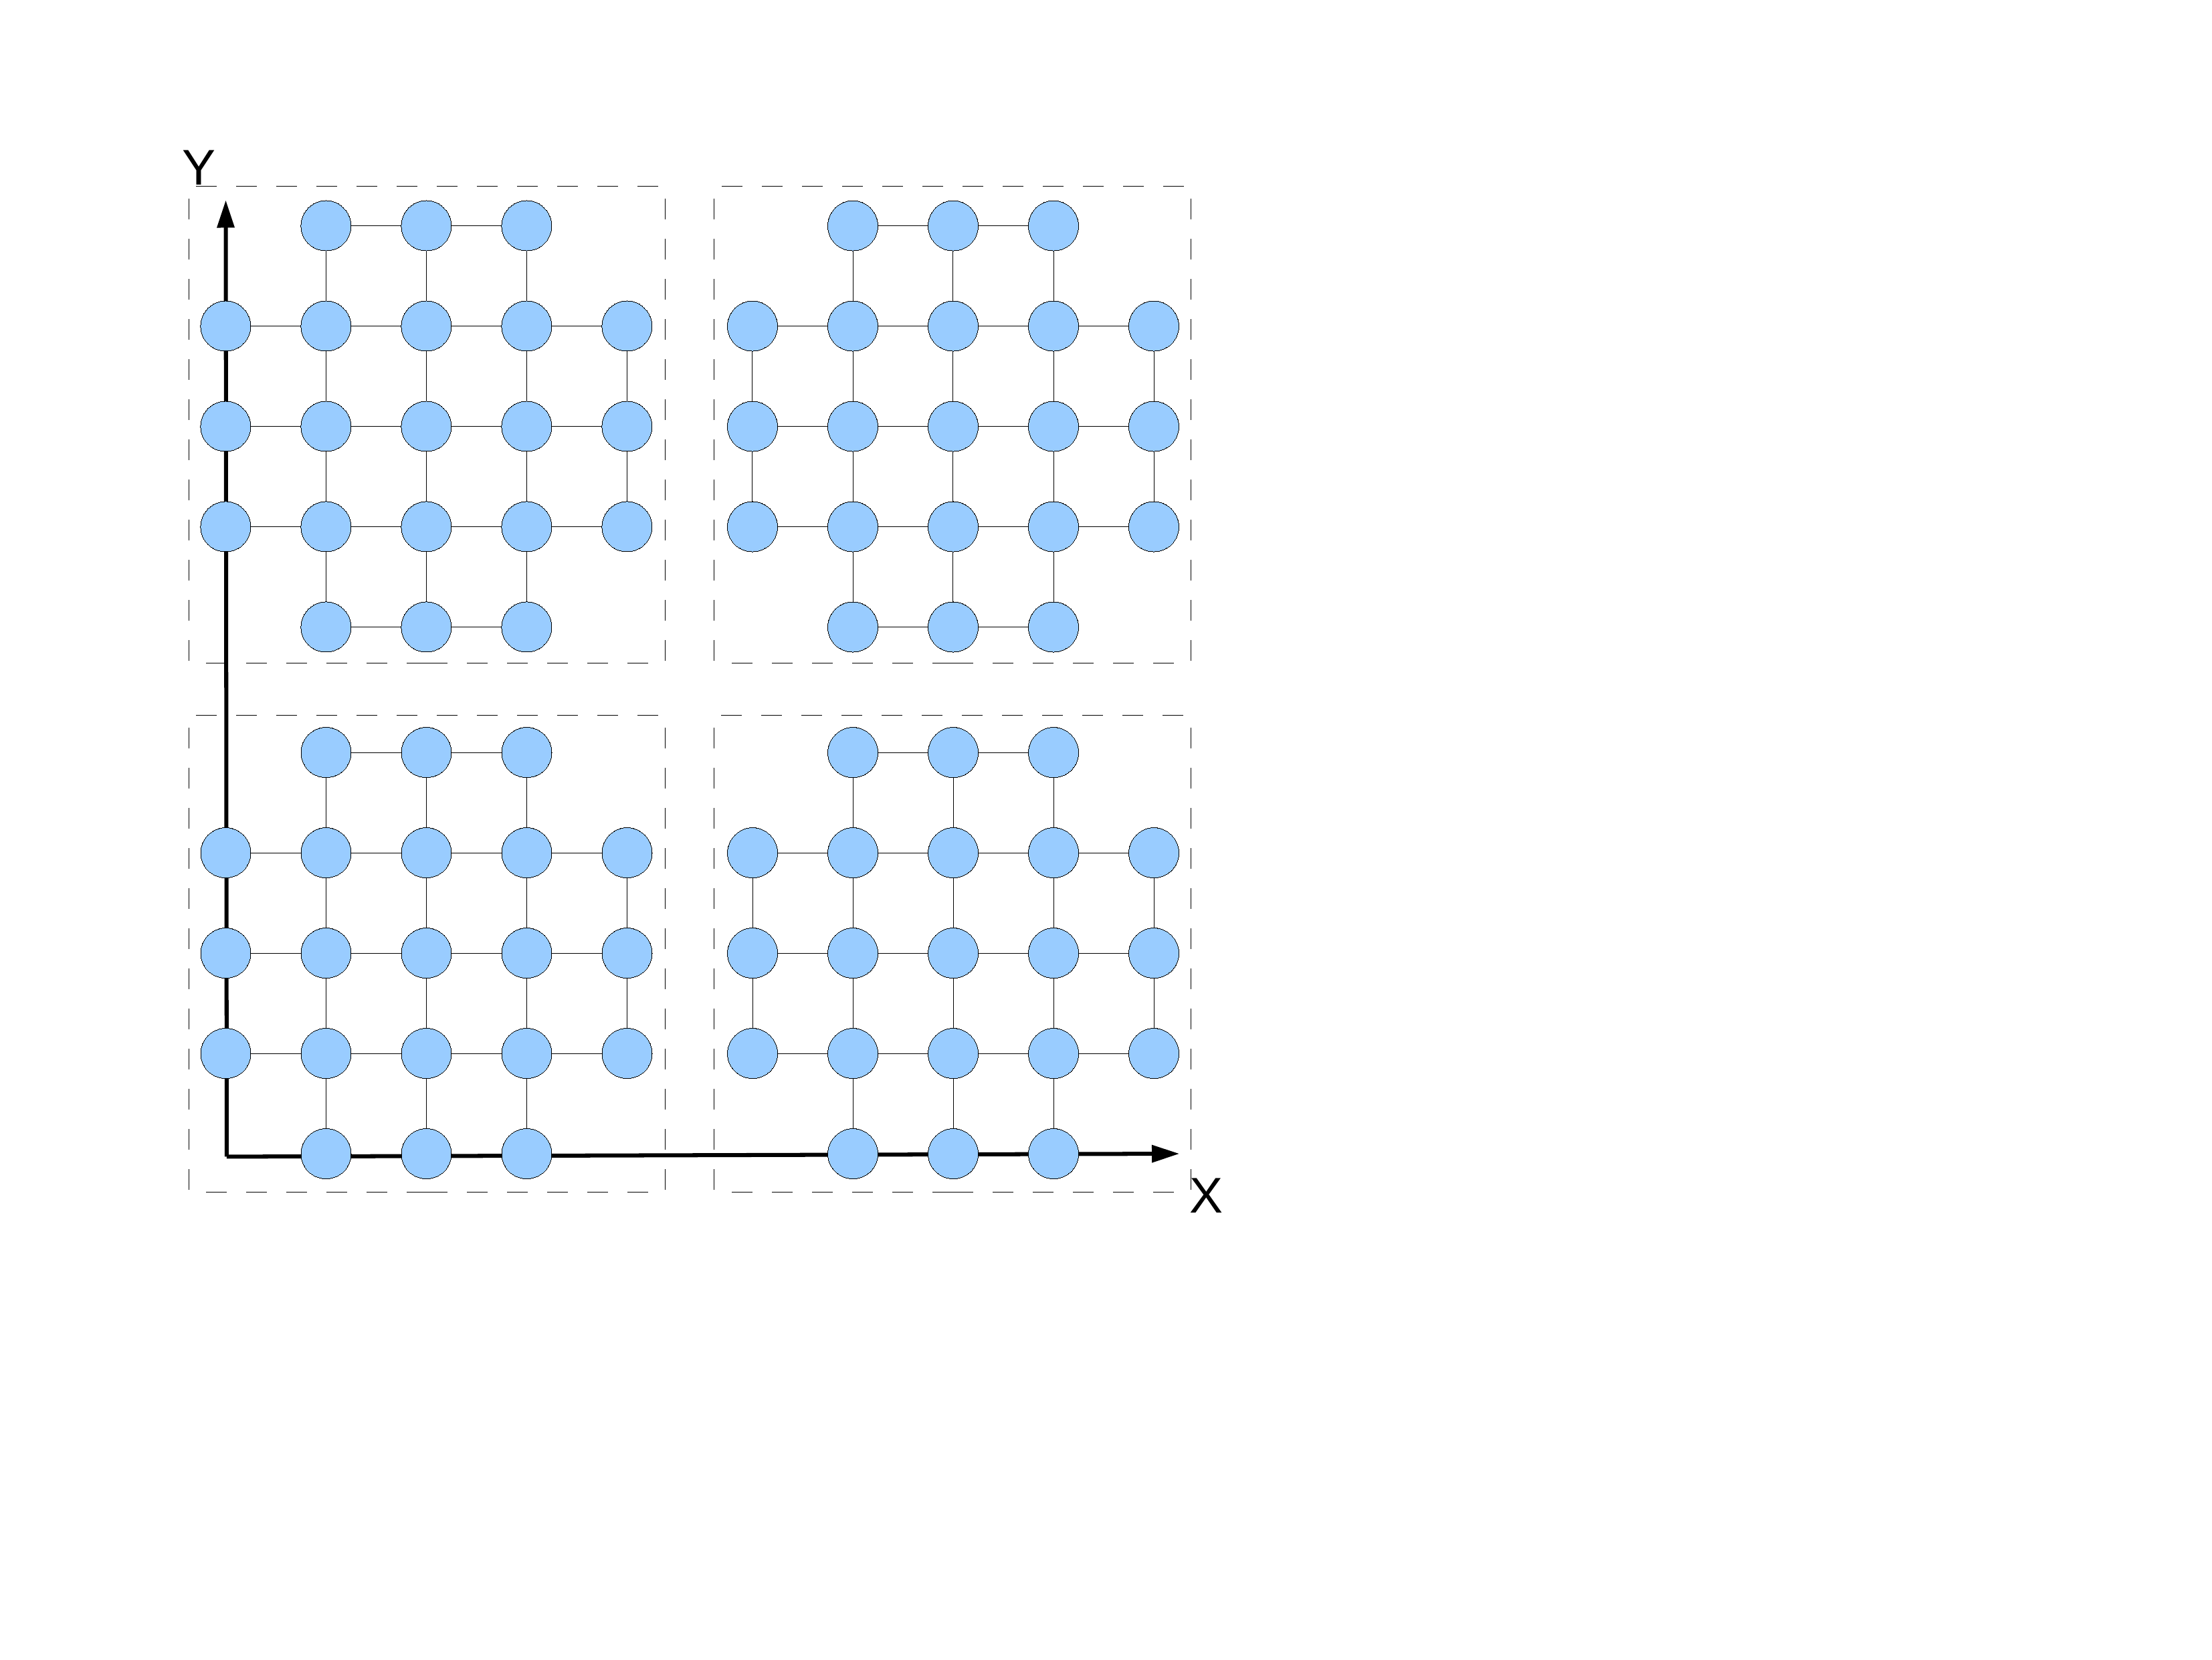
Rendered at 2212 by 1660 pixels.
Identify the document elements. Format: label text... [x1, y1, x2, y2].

text_box [401, 501, 451, 552]
text_box [401, 827, 452, 878]
text_box [401, 727, 452, 778]
text_box [1128, 928, 1179, 978]
text_box [827, 601, 878, 653]
text_box [501, 501, 552, 552]
text_box [727, 401, 778, 452]
text_box [300, 501, 351, 552]
text_box [827, 727, 878, 778]
text_box [928, 727, 979, 778]
text_box [300, 401, 351, 451]
text_box [928, 928, 979, 978]
text_box [502, 827, 552, 878]
text_box [1028, 201, 1079, 251]
text_box [1128, 1028, 1179, 1079]
text_box [827, 1128, 878, 1179]
text_box [301, 928, 352, 978]
text_box [1028, 501, 1079, 552]
text_box [1028, 827, 1079, 878]
text_box [1028, 727, 1079, 778]
text_box [928, 827, 979, 878]
text_box [928, 401, 979, 452]
text_box [300, 200, 351, 251]
text_box [602, 1028, 653, 1079]
text_box [401, 601, 451, 652]
text_box [301, 827, 352, 878]
text_box [602, 827, 653, 878]
text_box [601, 501, 652, 552]
text_box [501, 300, 552, 351]
text_box [601, 401, 652, 451]
text_box [301, 1028, 352, 1079]
text_box [301, 1128, 352, 1179]
text_box [827, 827, 878, 878]
text_box [1128, 501, 1179, 552]
text_box [928, 201, 979, 251]
text_box [1128, 827, 1179, 878]
text_box [401, 928, 452, 978]
text_box [601, 300, 652, 351]
text_box [1028, 1128, 1079, 1179]
text_box [501, 200, 552, 251]
text_box [727, 827, 778, 878]
text_box [401, 401, 451, 451]
text_box [300, 601, 351, 652]
text_box [827, 501, 878, 552]
text_box [201, 928, 252, 978]
text_box [1028, 1028, 1079, 1079]
text_box [1128, 301, 1179, 352]
text_box Y [172, 134, 226, 201]
text_box [928, 501, 979, 552]
text_box [827, 301, 878, 352]
text_box [928, 1028, 979, 1079]
text_box [827, 201, 878, 251]
text_box [1028, 601, 1079, 653]
text_box [502, 1128, 552, 1179]
text_box [928, 301, 979, 352]
text_box [401, 300, 451, 351]
text_box [201, 1028, 252, 1079]
text_box [602, 928, 653, 978]
text_box [200, 401, 251, 451]
text_box [401, 1028, 452, 1079]
text_box [1128, 401, 1179, 452]
text_box [502, 727, 552, 778]
text_box [727, 301, 778, 352]
text_box [1028, 928, 1079, 978]
text_box [401, 1128, 452, 1179]
text_box [502, 1028, 552, 1079]
text_box [301, 727, 352, 778]
text_box [727, 501, 778, 552]
text_box [928, 601, 979, 653]
text_box [401, 200, 451, 251]
text_box [201, 827, 252, 878]
text_box [501, 401, 552, 451]
text_box X [1179, 1162, 1233, 1229]
text_box [727, 1028, 778, 1079]
text_box [827, 1028, 878, 1079]
text_box [1028, 301, 1079, 352]
text_box [827, 401, 878, 452]
text_box [502, 928, 552, 978]
text_box [827, 928, 878, 978]
text_box [501, 601, 552, 652]
text_box [1028, 401, 1079, 452]
text_box [200, 501, 251, 552]
text_box [727, 928, 778, 978]
text_box [200, 300, 251, 351]
text_box [300, 300, 351, 351]
text_box [928, 1128, 979, 1179]
